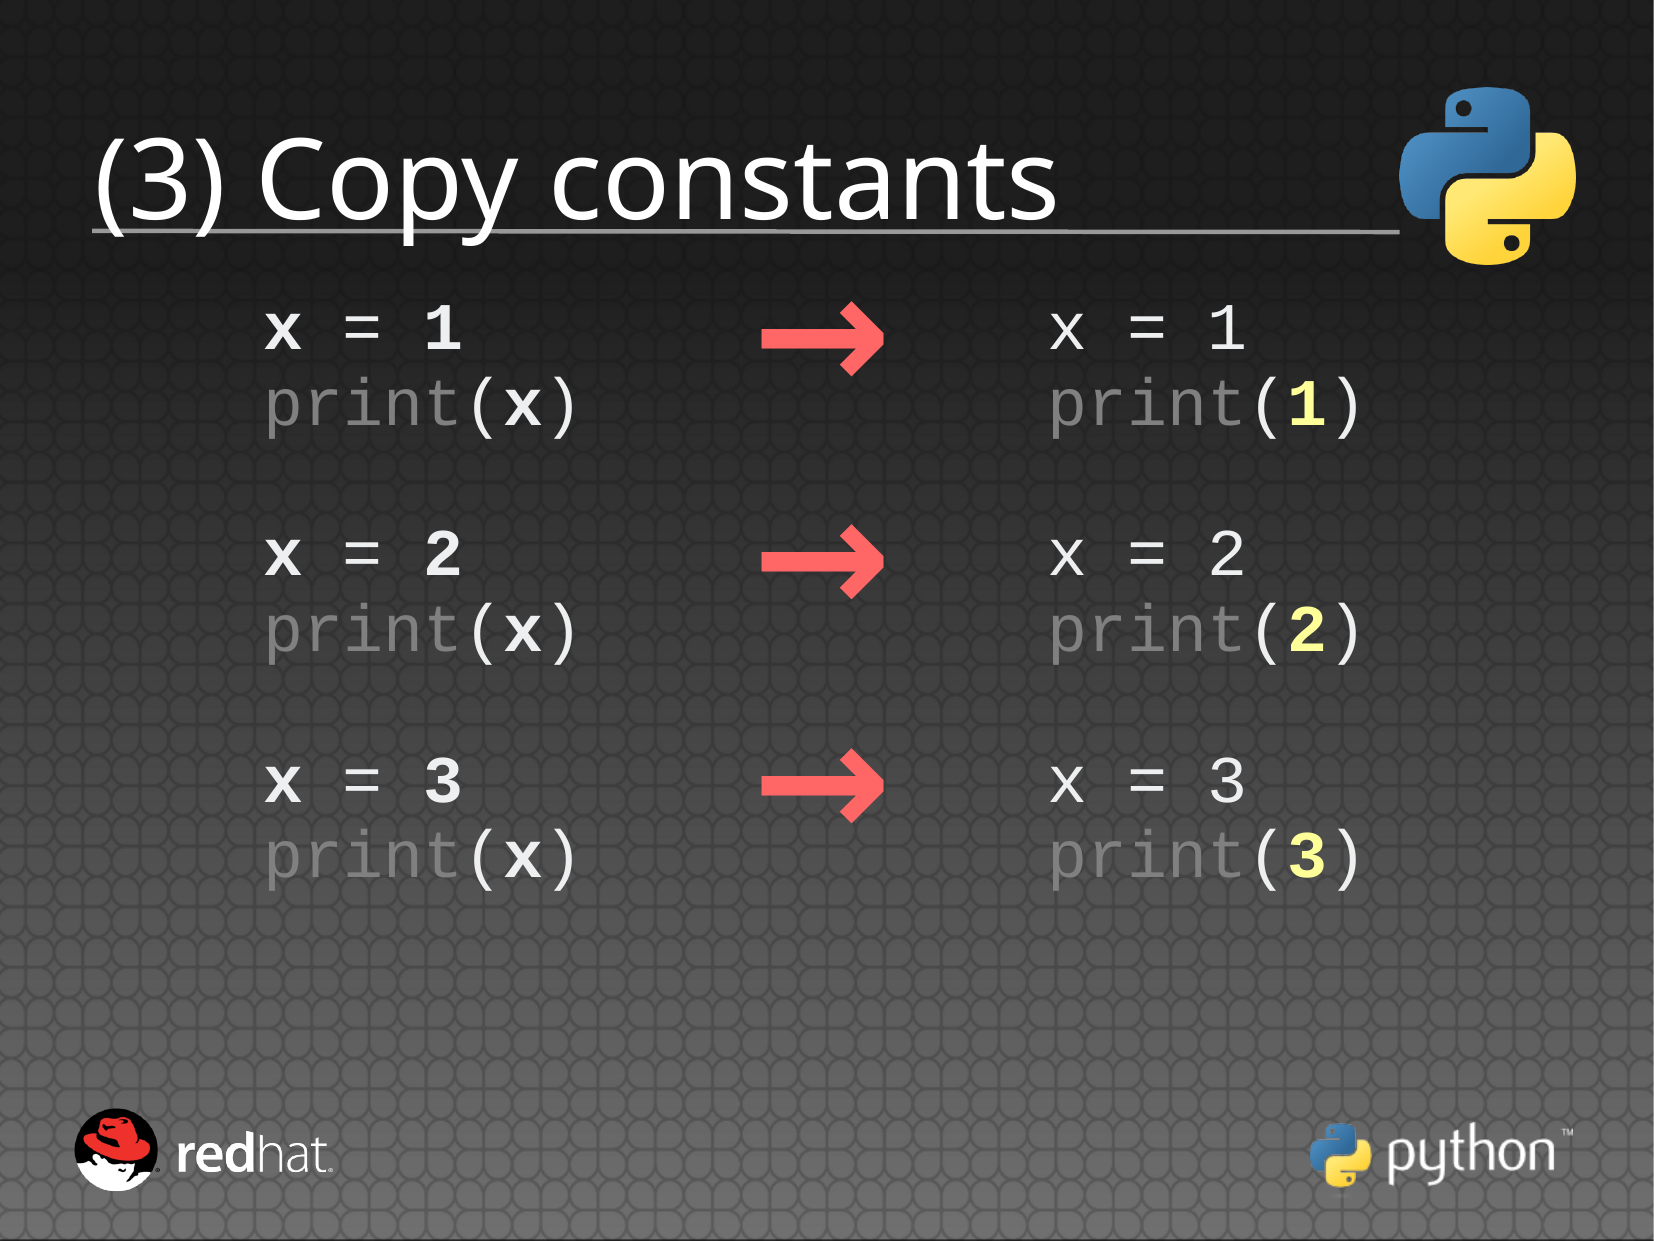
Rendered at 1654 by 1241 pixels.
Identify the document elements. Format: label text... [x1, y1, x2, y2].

text_box → [677, 205, 952, 429]
picture [0, 0, 1654, 1241]
title (3) Copy constants [94, 100, 1426, 251]
list x = 1 print(1) x = 2 print(2) x = 3 print(3) [976, 293, 1498, 1081]
text_box → [677, 653, 952, 877]
list x = 1 print(x) x = 2 print(x) x = 3 print(x) [192, 293, 741, 1081]
text_box → [677, 429, 952, 652]
